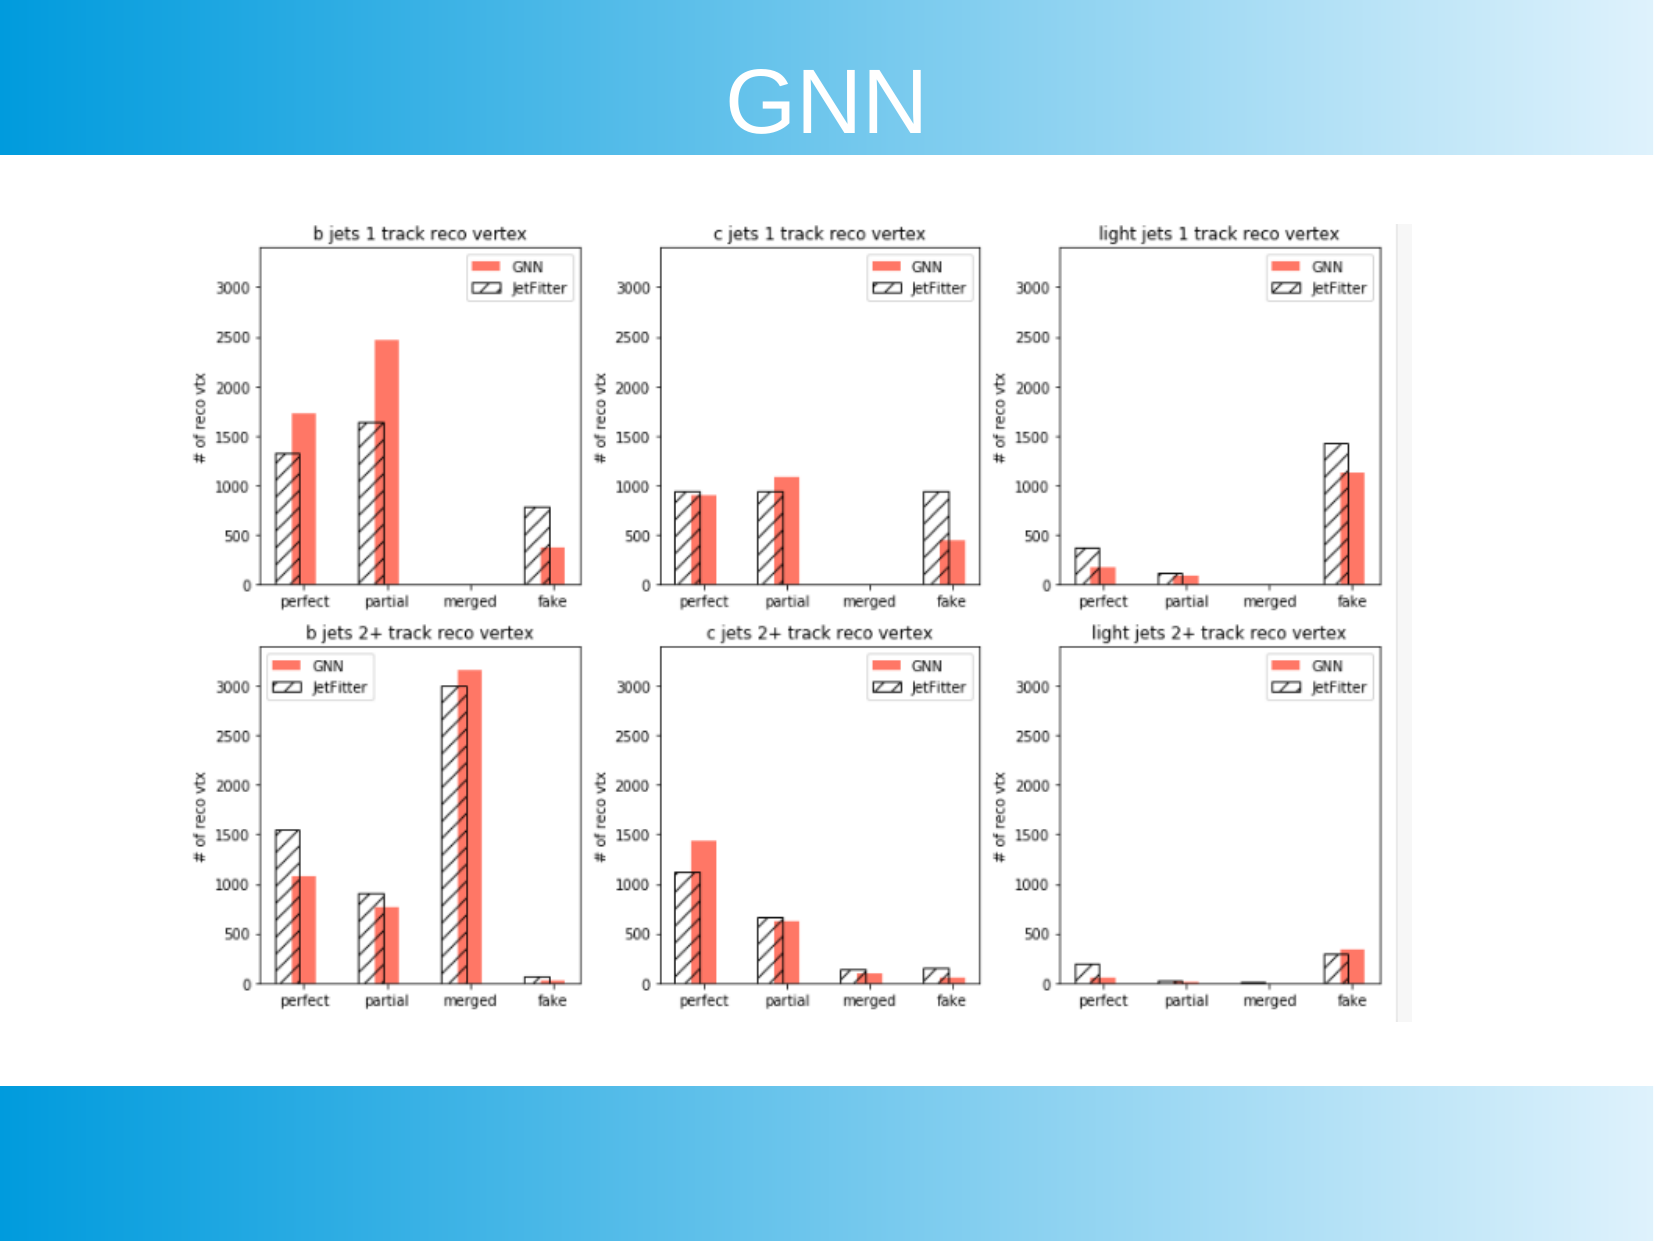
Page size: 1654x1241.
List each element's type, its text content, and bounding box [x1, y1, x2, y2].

title GNN [82, 49, 1571, 155]
picture [165, 224, 1412, 1022]
